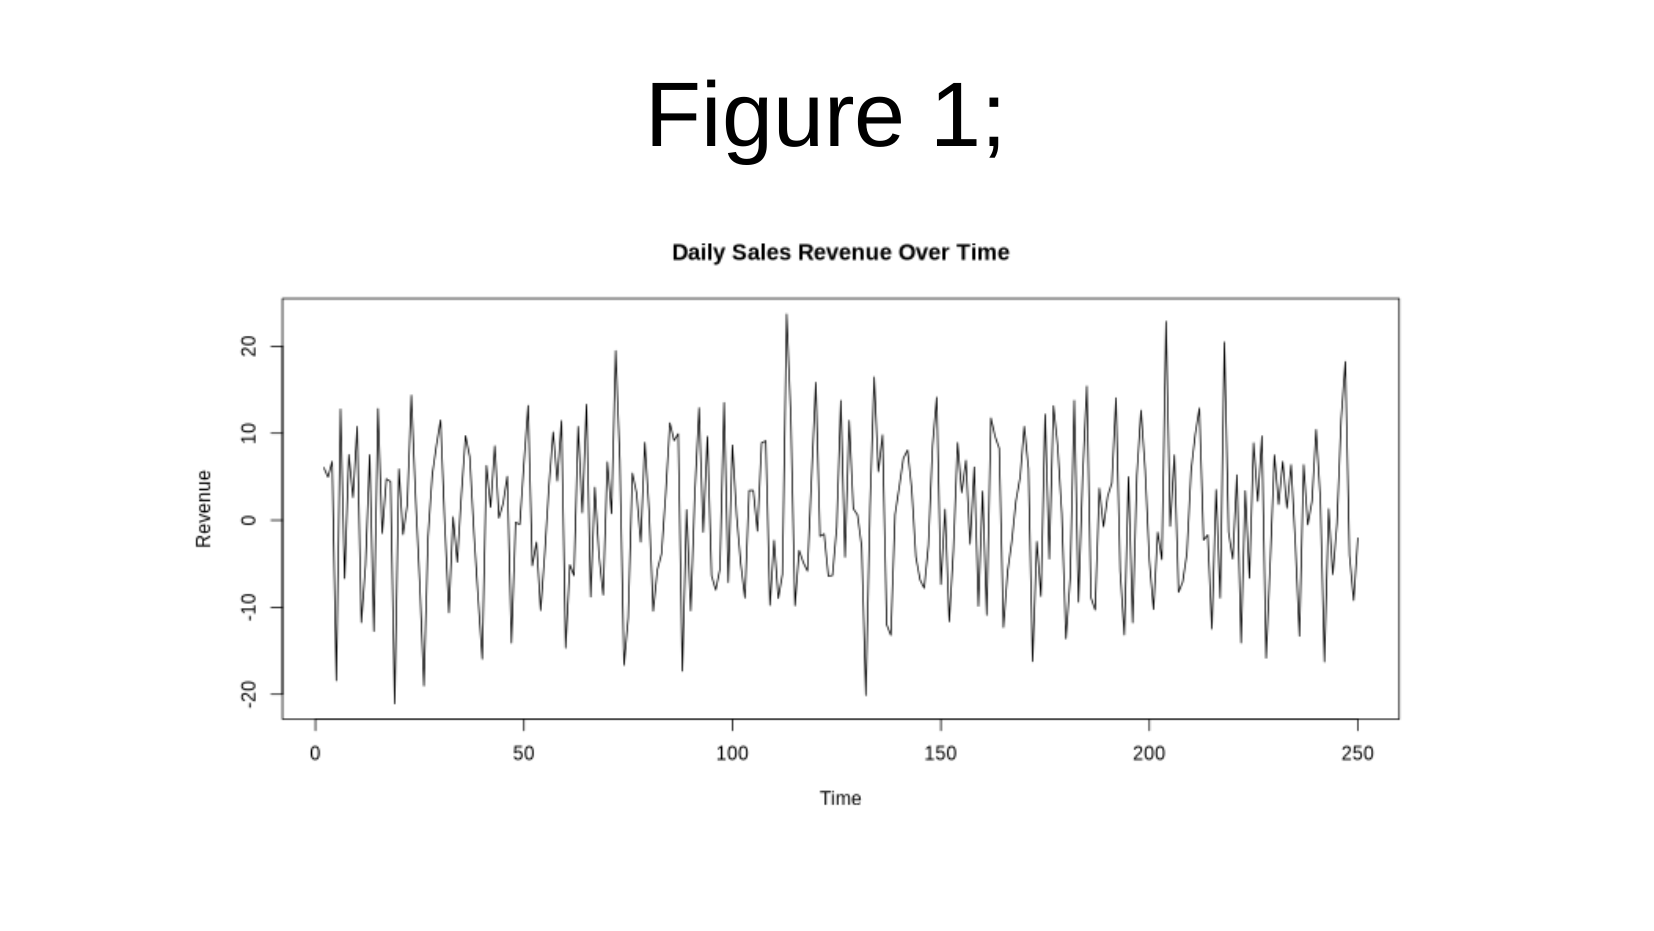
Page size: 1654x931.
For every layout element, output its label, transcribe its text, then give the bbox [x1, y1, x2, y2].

picture [190, 206, 1447, 835]
title Figure 1; [82, 37, 1571, 193]
